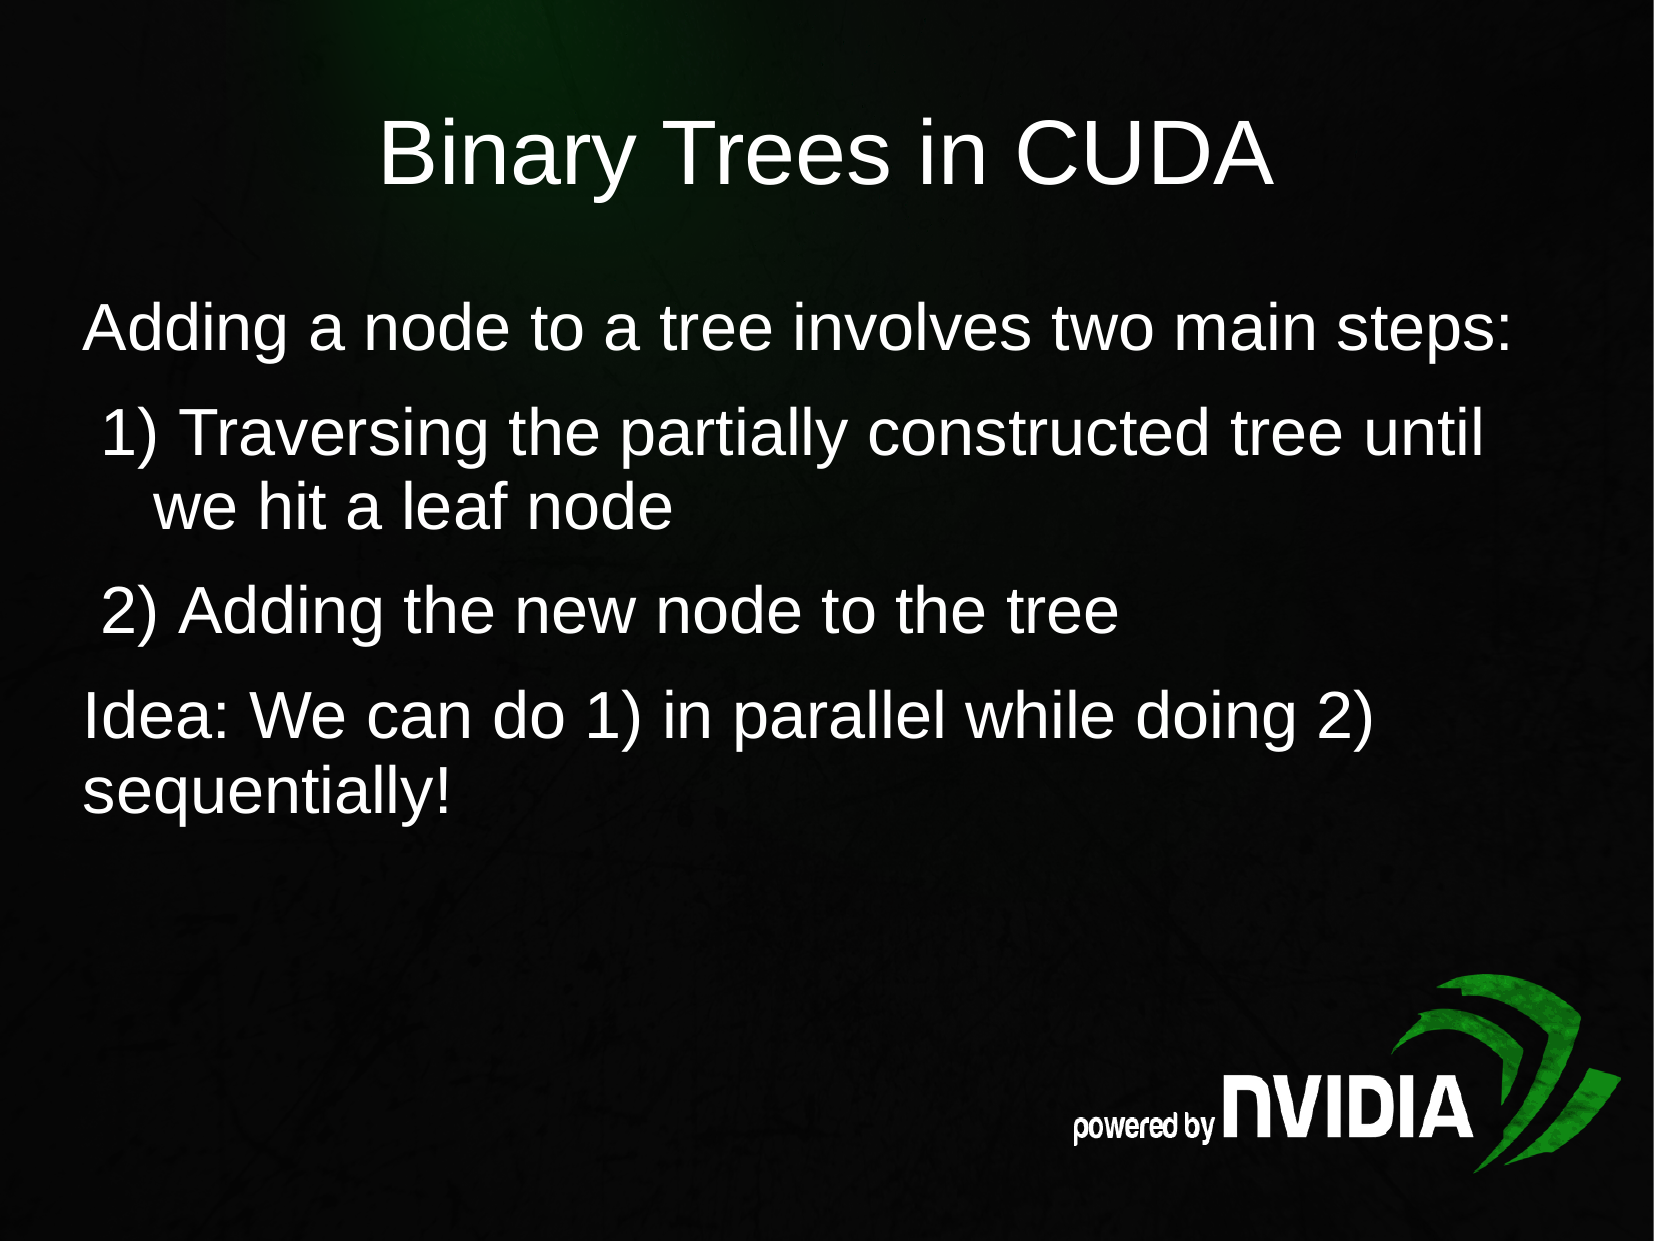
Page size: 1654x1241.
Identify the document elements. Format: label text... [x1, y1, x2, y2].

title Binary Trees in CUDA [82, 49, 1571, 257]
list Adding a node to a tree involves two main steps: Traversing the partially constructed tree until we hit a leaf node Adding the new node to the tree Idea: We can do 1) in parallel while doing 2) sequentially! [82, 290, 1571, 1010]
picture [0, 0, 1654, 1241]
